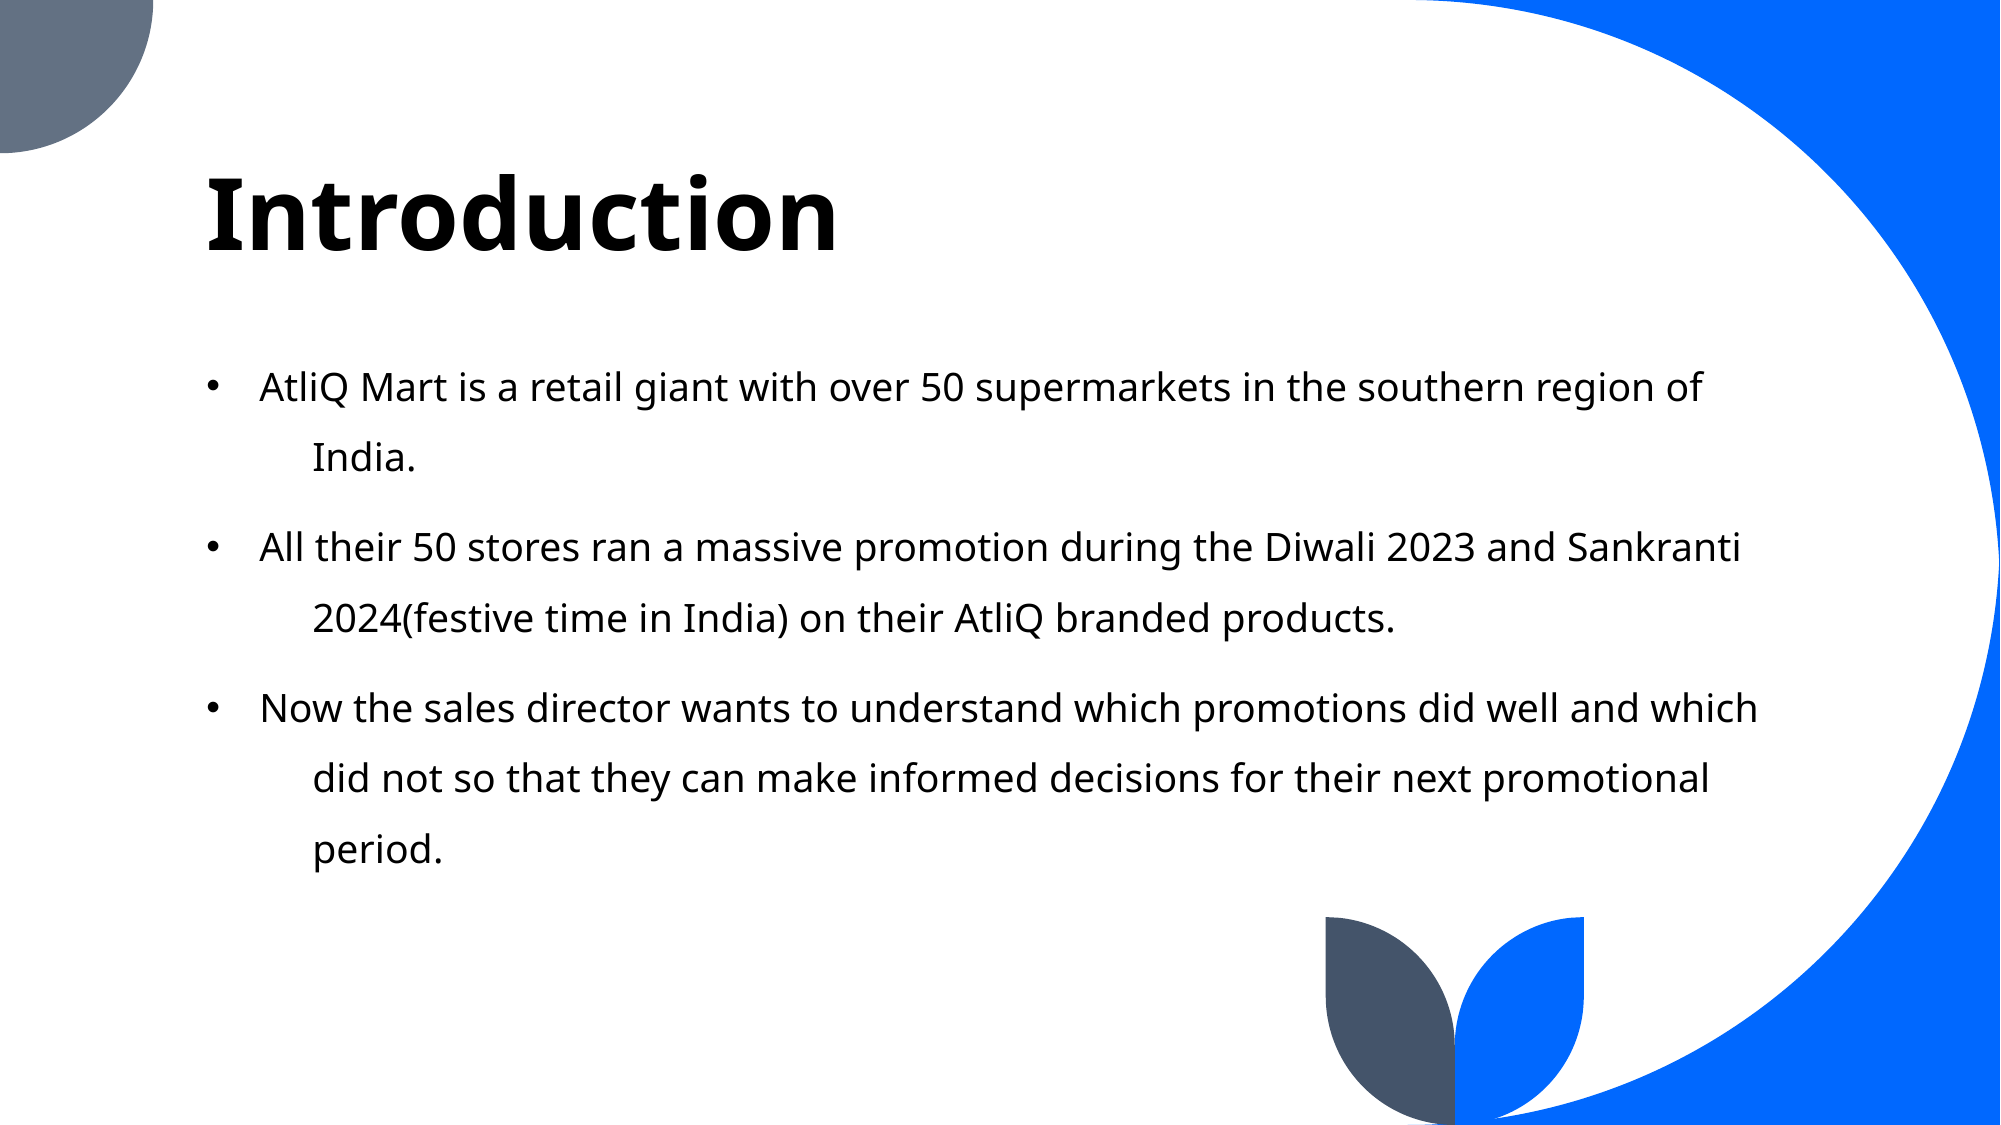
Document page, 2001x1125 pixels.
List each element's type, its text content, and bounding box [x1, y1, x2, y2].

title Introduction [191, 62, 1796, 280]
list AtliQ Mart is a retail giant with over 50 supermarkets in the southern region of India. All their 50 stores ran a massive promotion during the Diwali 2023 and Sankranti 2024(festive time in India) on their AtliQ branded products. Now the sales director wants to understand which promotions did well and which did not so that they can make informed decisions for their next promotional period. [191, 330, 1796, 884]
